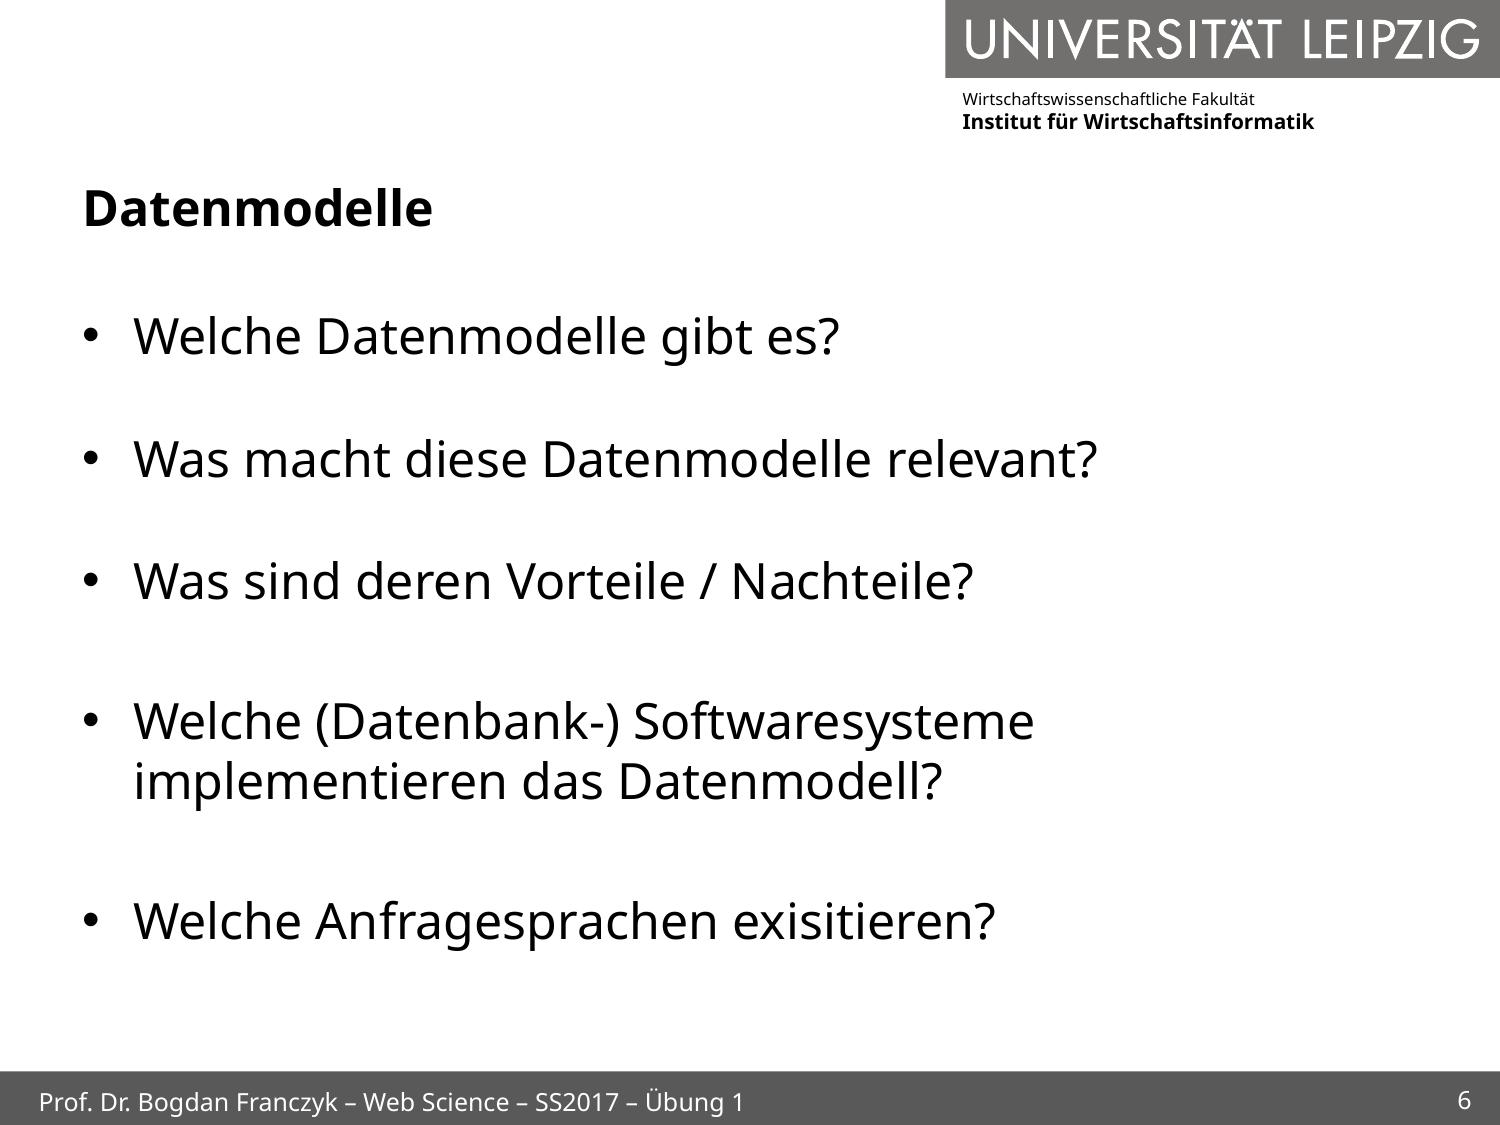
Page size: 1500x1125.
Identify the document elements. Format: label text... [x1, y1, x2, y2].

title Datenmodelle [82, 164, 1418, 249]
slide_number <number> [1289, 1078, 1487, 1125]
list Welche Datenmodelle gibt es? Was macht diese Datenmodelle relevant? Was sind deren Vorteile / Nachteile? Welche (Datenbank-) Softwaresysteme implementieren das Datenmodell? Welche Anfragesprachen exisitieren? [82, 304, 1418, 1032]
